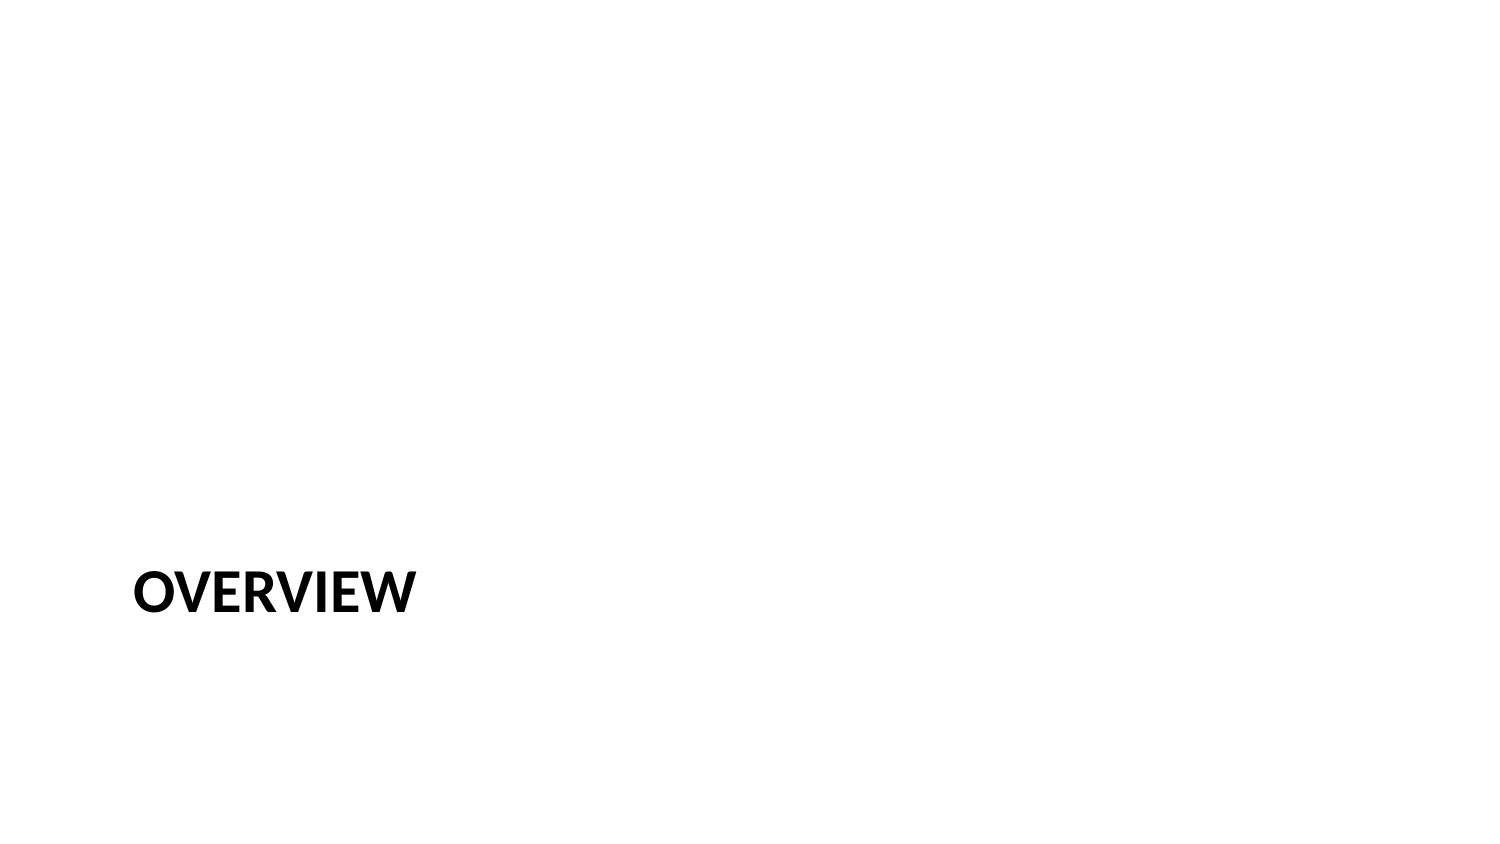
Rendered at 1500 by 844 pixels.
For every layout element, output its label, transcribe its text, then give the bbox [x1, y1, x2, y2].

title Overview [118, 542, 1394, 710]
